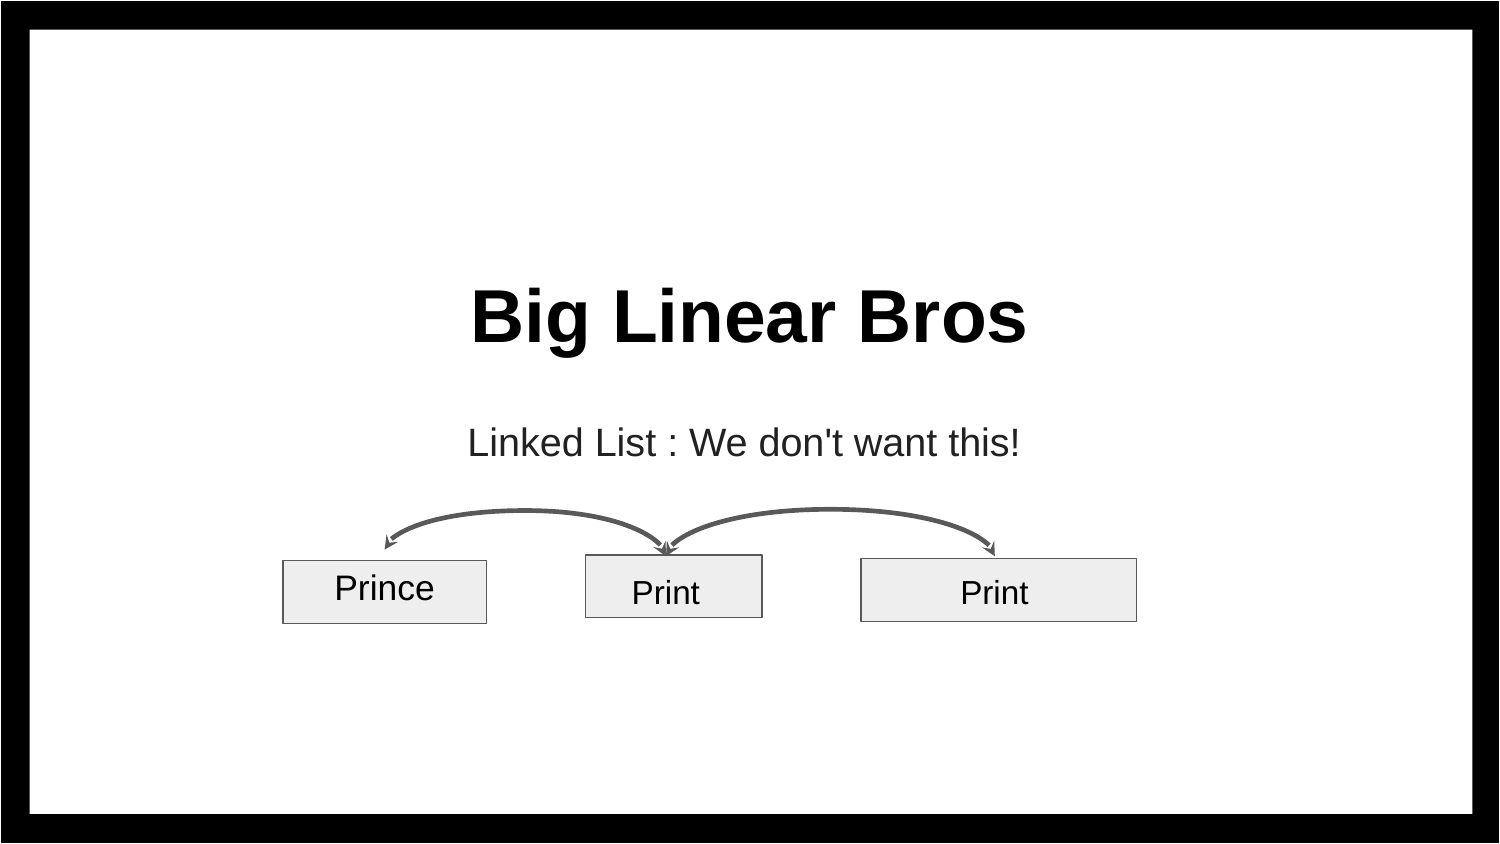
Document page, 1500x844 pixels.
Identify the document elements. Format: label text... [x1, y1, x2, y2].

text_box Prince [257, 549, 513, 623]
title Big Linear Bros [220, 131, 1280, 374]
list Linked List : We don't want this! [220, 398, 1280, 734]
text_box Print [856, 556, 1133, 627]
text_box Print [528, 556, 804, 627]
